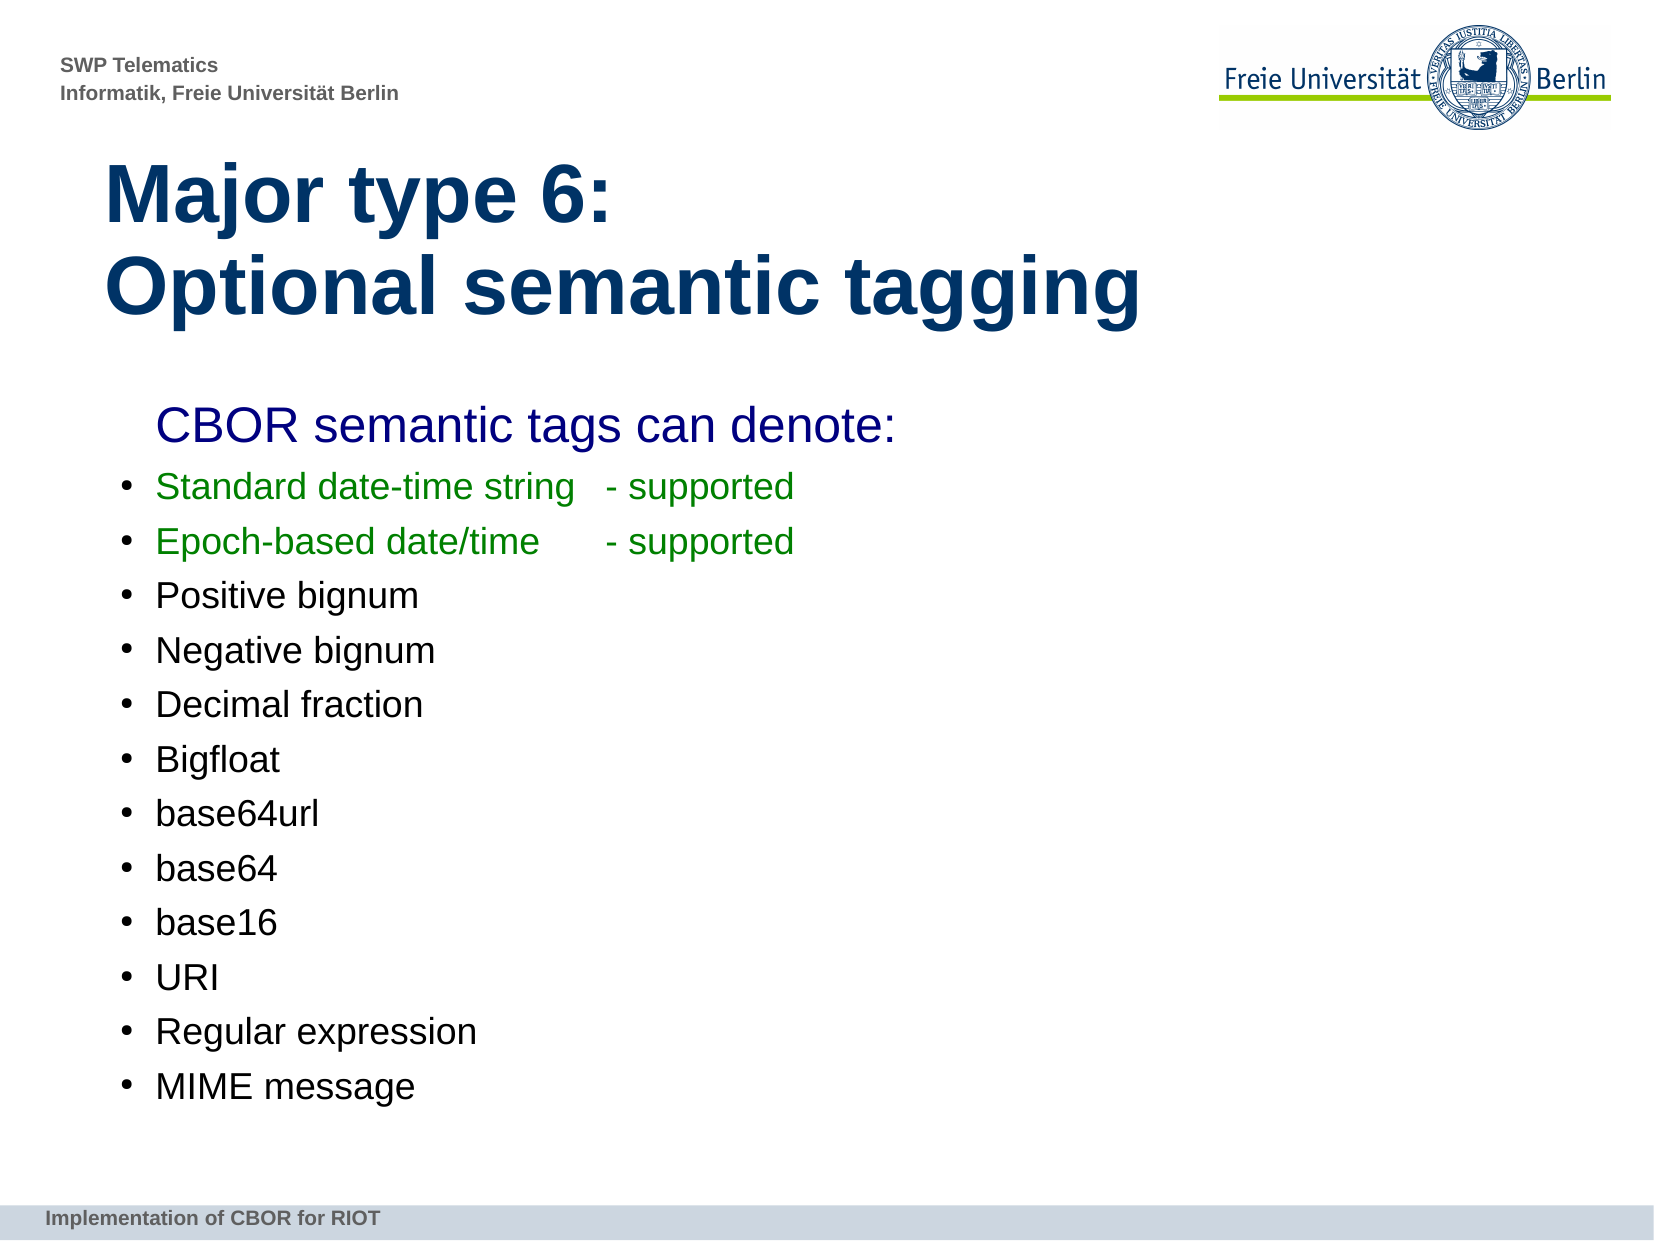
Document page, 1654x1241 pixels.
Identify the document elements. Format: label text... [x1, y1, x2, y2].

list CBOR semantic tags can denote: Standard date-time string - supported Epoch-based date/time - supported Positive bignum Negative bignum Decimal fraction Bigfloat base64url base64 base16 URI Regular expression MIME message [120, 270, 1609, 1126]
title Major type 6: Optional semantic tagging [45, 147, 1609, 333]
picture [1219, 25, 1611, 130]
